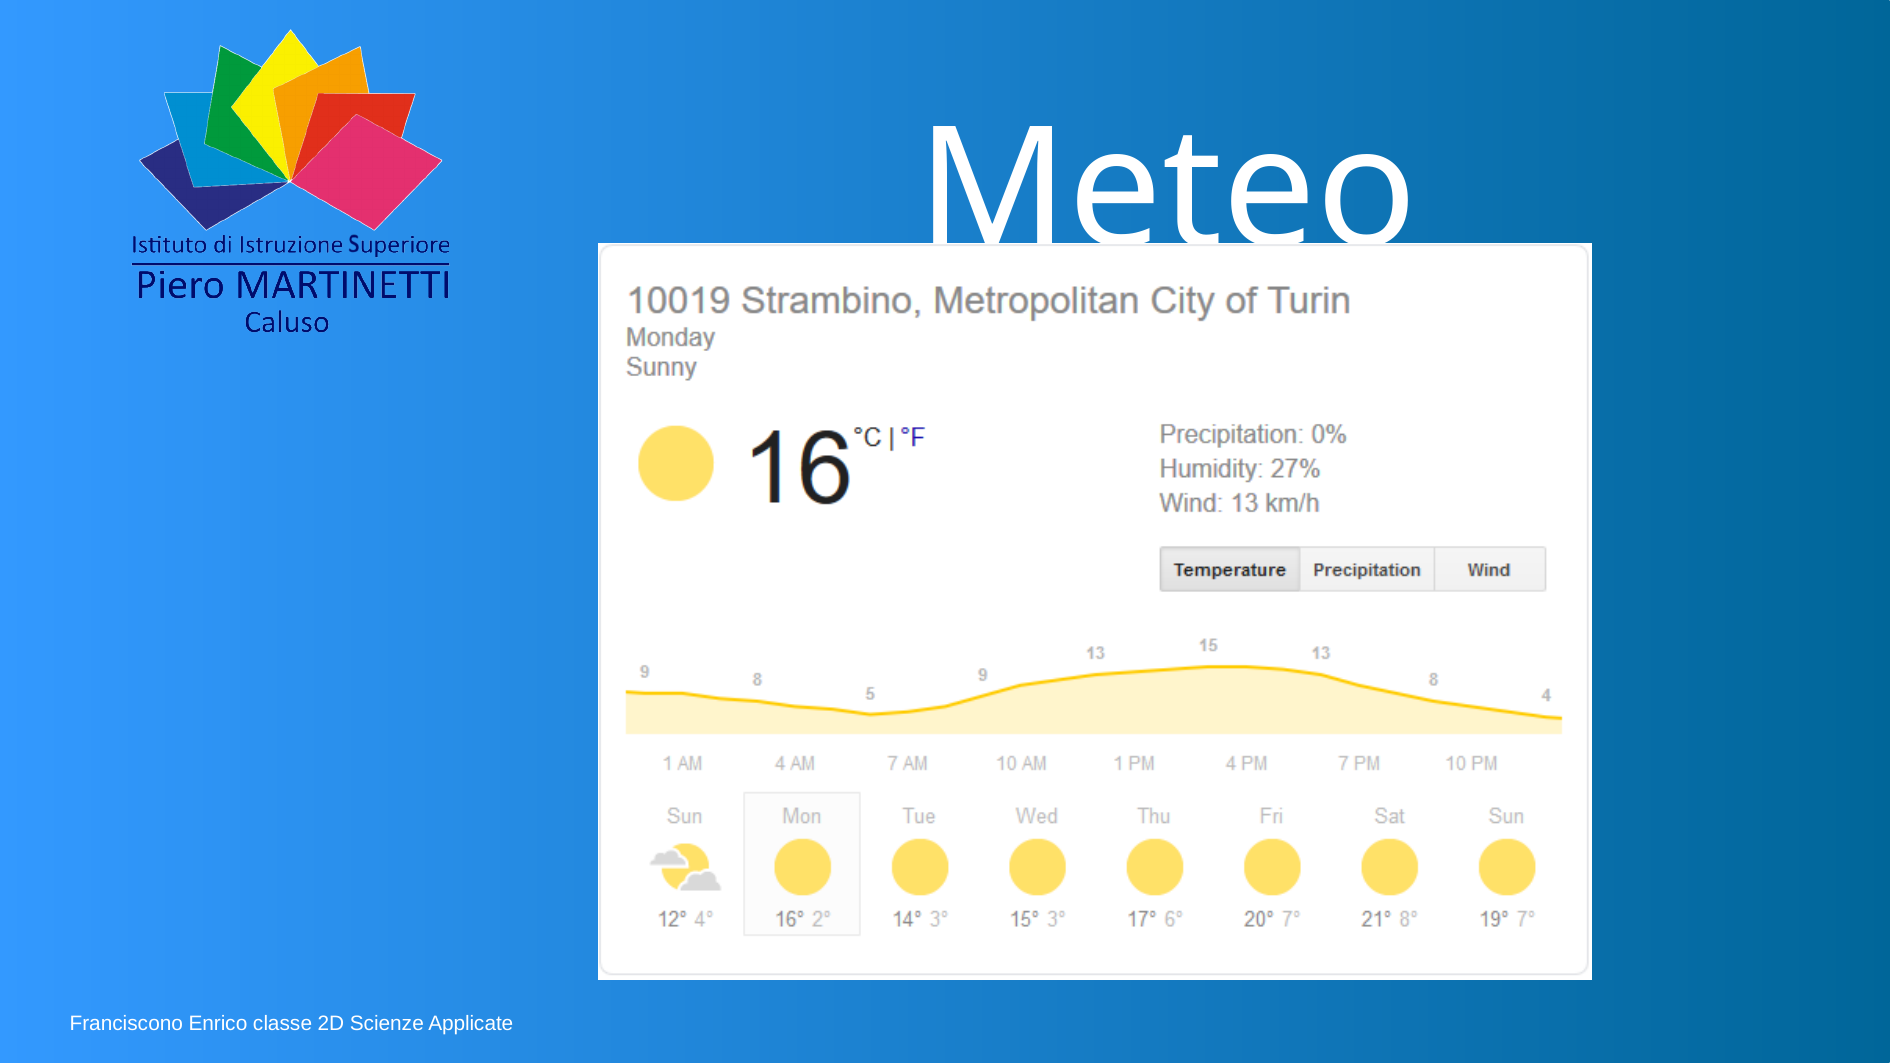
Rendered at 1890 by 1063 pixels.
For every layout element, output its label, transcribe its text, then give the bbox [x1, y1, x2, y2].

text_box Meteo [591, 59, 1760, 268]
text_box Franciscono Enrico classe 2D Scienze Applicate [54, 1004, 628, 1063]
picture [598, 243, 1592, 980]
picture [0, 23, 591, 355]
